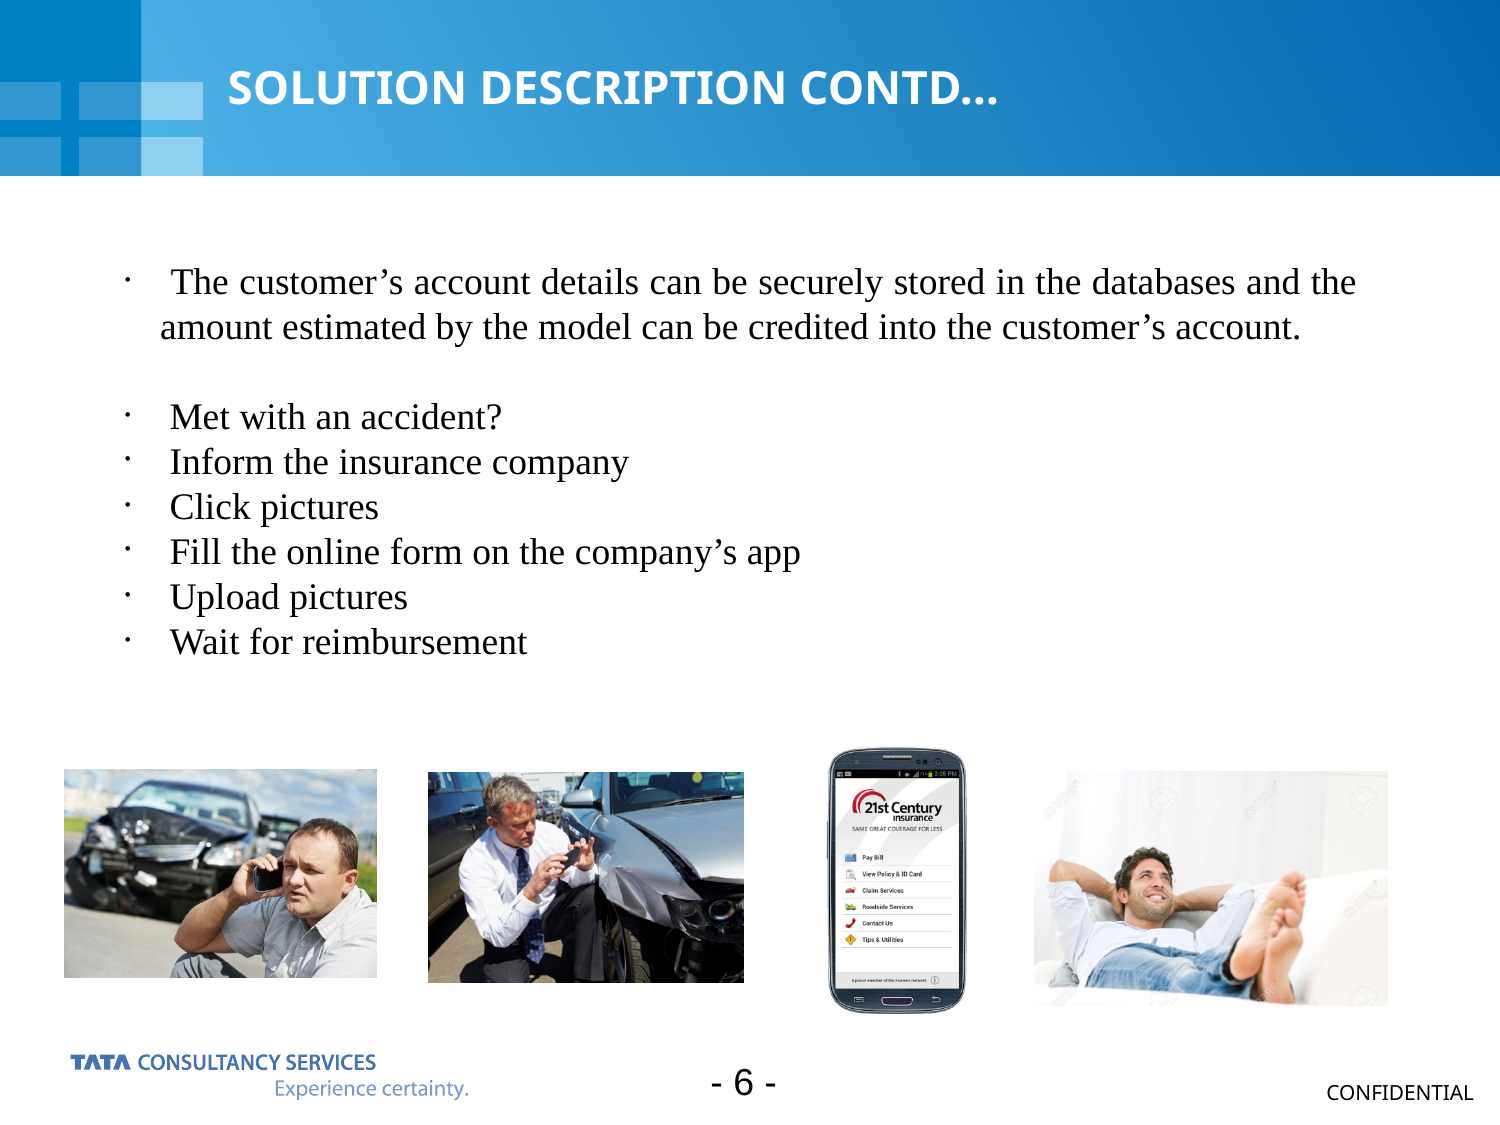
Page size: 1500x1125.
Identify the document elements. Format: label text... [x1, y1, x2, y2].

slide_number - <number> - [695, 1050, 805, 1110]
picture [64, 769, 377, 978]
picture [428, 772, 744, 983]
picture [826, 747, 967, 1014]
text_box The customer’s account details can be securely stored in the databases and the amount estimated by the model can be credited into the customer’s account. Met with an accident? Inform the insurance company Click pictures Fill the online form on the company’s app Upload pictures Wait for reimbursement [109, 249, 1374, 715]
title SOLUTION DESCRIPTION CONTD… [213, 43, 1451, 123]
picture [1034, 771, 1388, 1006]
